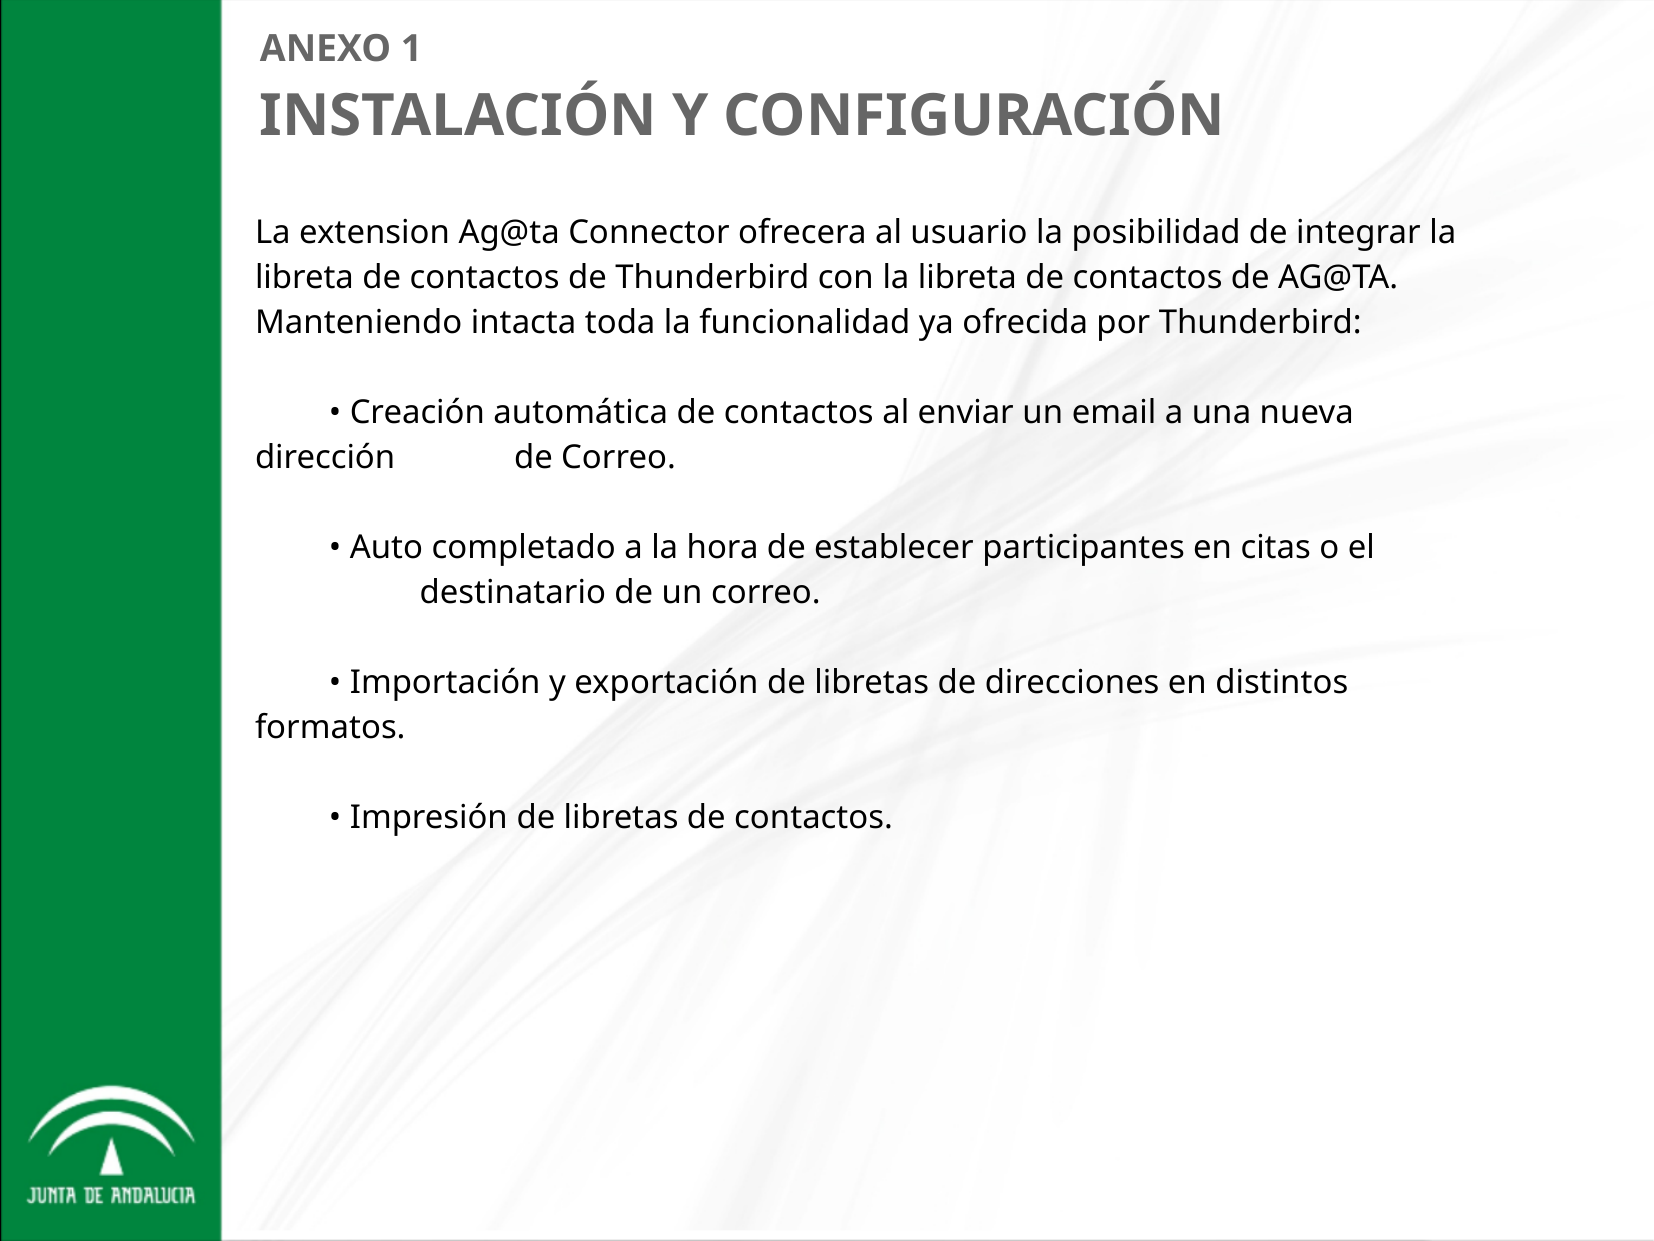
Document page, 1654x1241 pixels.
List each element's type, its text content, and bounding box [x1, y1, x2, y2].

text_box La extension Ag@ta Connector ofrecera al usuario la posibilidad de integrar la libreta de contactos de Thunderbird con la libreta de contactos de AG@TA. Manteniendo intacta toda la funcionalidad ya ofrecida por Thunderbird: • Creación automática de contactos al enviar un email a una nueva dirección de Correo. • Auto completado a la hora de establecer participantes en citas o el destinatario de un correo. • Importación y exportación de libretas de direcciones en distintos formatos. • Impresión de libretas de contactos. [240, 200, 1493, 898]
title ANEXO 1 INSTALACIÓN Y CONFIGURACIÓN [259, 30, 1577, 143]
picture [0, 0, 1654, 1241]
text_box [240, 176, 1524, 845]
